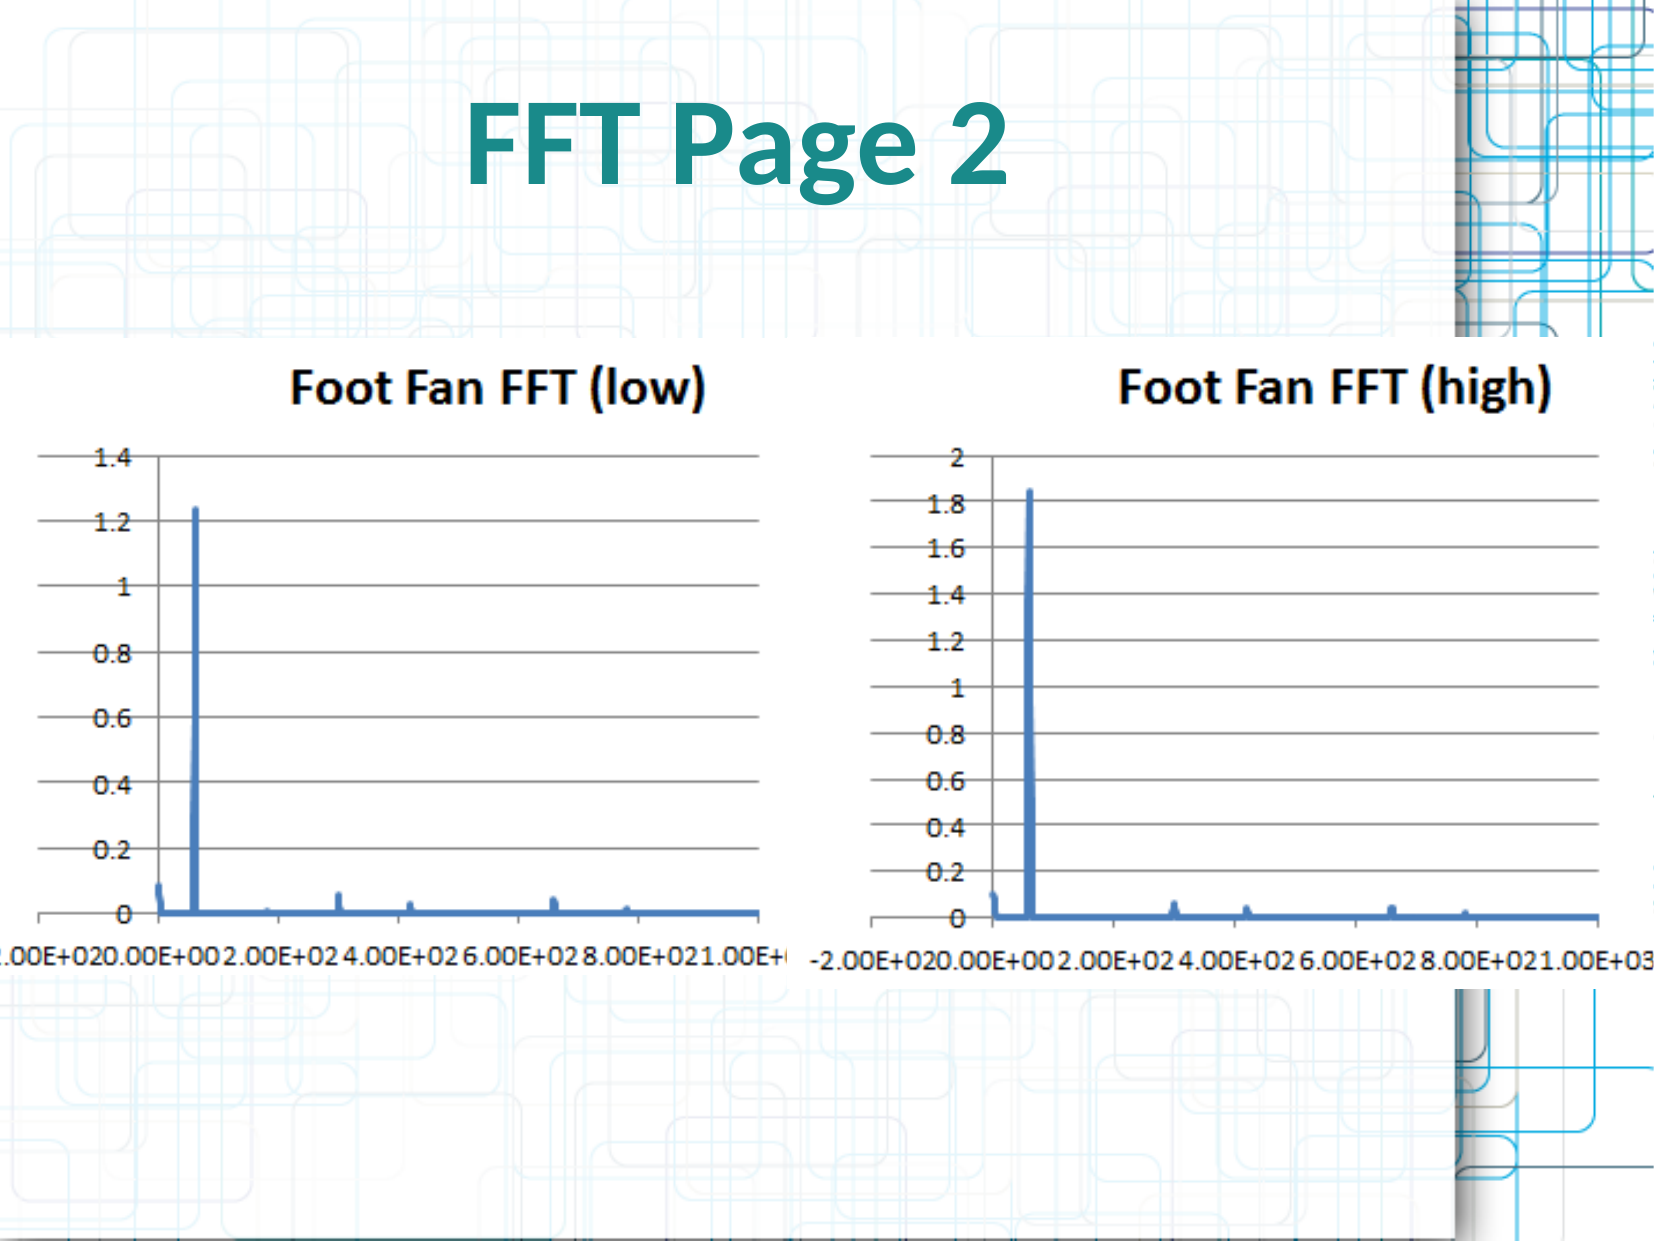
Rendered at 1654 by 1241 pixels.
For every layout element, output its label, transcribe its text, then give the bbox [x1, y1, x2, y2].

title FFT Page 2 [59, 49, 1418, 257]
picture [0, 0, 1654, 1241]
